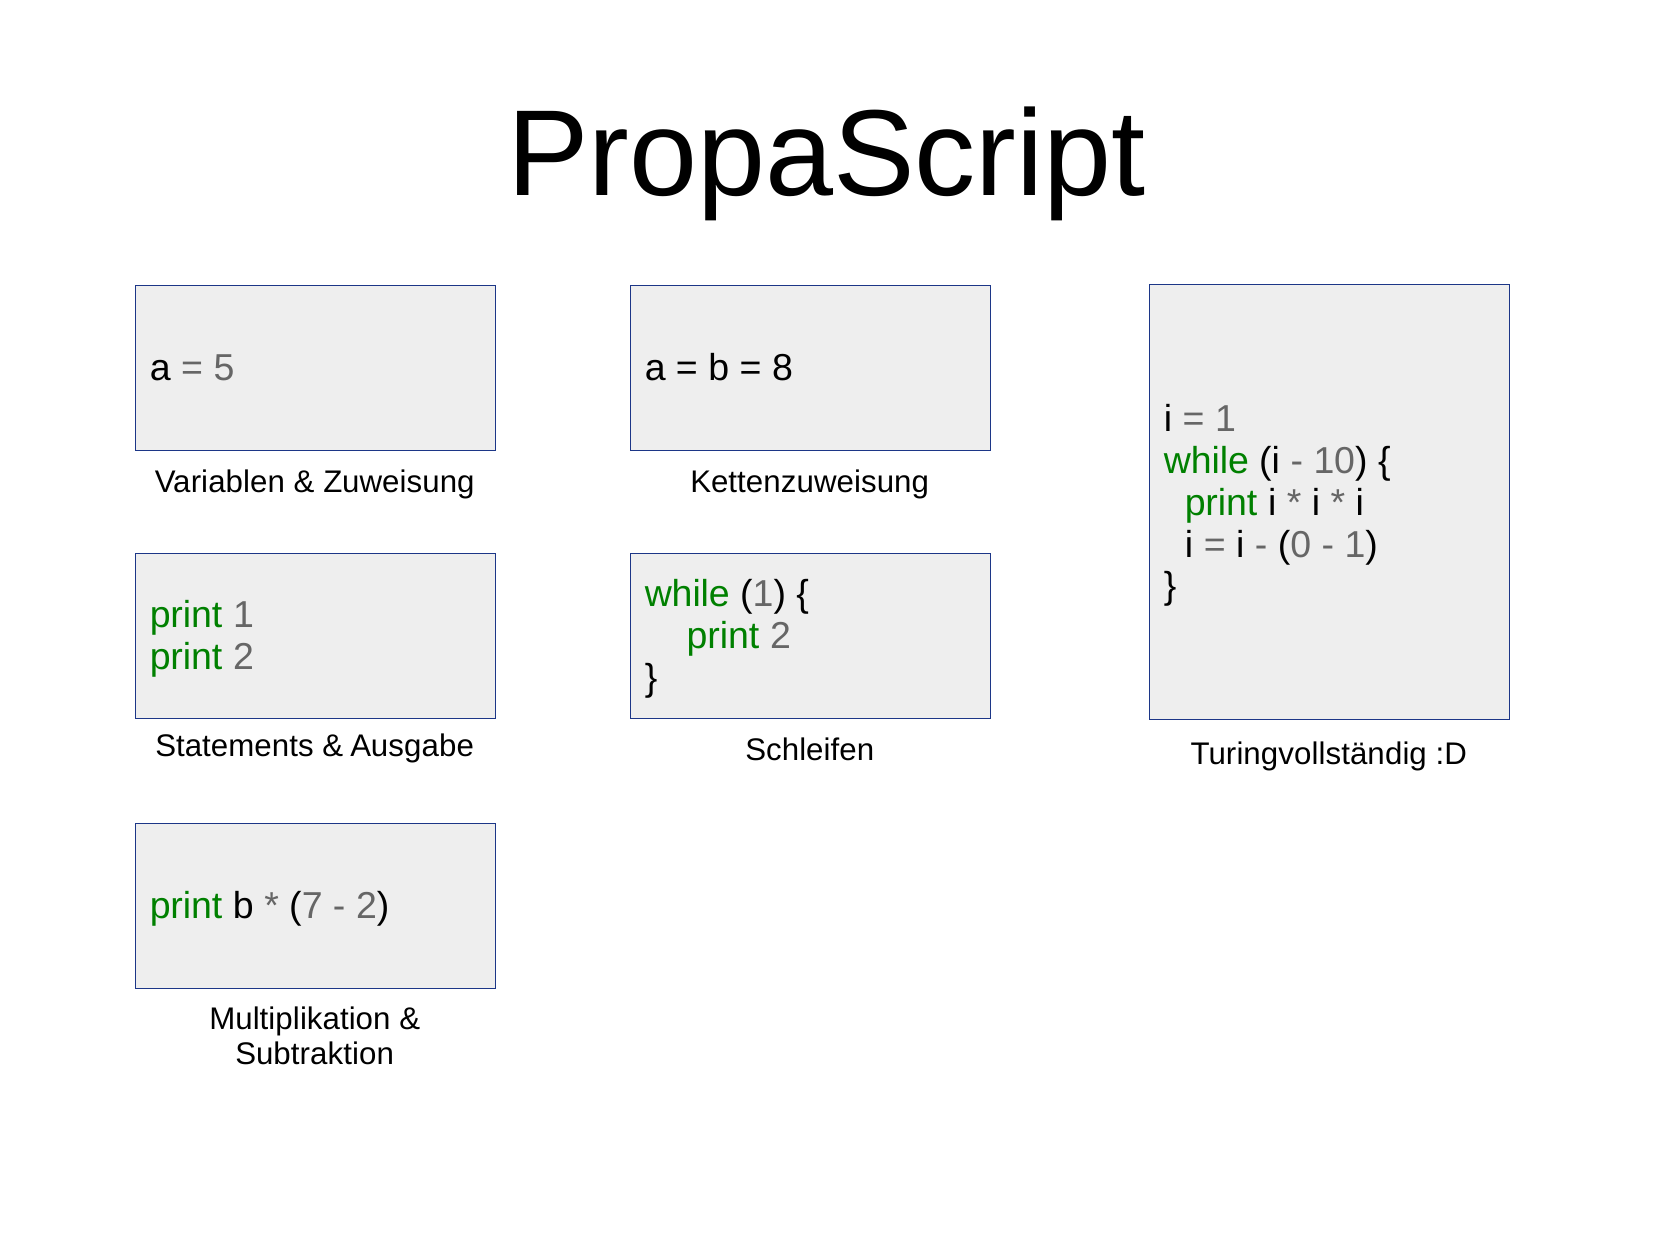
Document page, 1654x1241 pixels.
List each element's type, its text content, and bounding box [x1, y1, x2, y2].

text_box Schleifen [630, 724, 991, 775]
text_box a = 5 [135, 285, 496, 451]
text_box a = b = 8 [630, 285, 991, 451]
text_box Multiplikation & Subtraktion [135, 993, 496, 1079]
text_box while (1) { print 2 } [630, 553, 991, 719]
text_box i = 1 while (i - 10) { print i * i * i i = i - (0 - 1) } [1149, 284, 1510, 720]
text_box Variablen & Zuweisung [135, 456, 496, 506]
text_box print b * (7 - 2) [135, 823, 496, 989]
text_box print 1 print 2 [135, 553, 496, 719]
text_box Kettenzuweisung [630, 456, 991, 506]
text_box Turingvollständig :D [1149, 728, 1510, 779]
title PropaScript [82, 49, 1571, 257]
text_box Statements & Ausgabe [135, 721, 496, 771]
